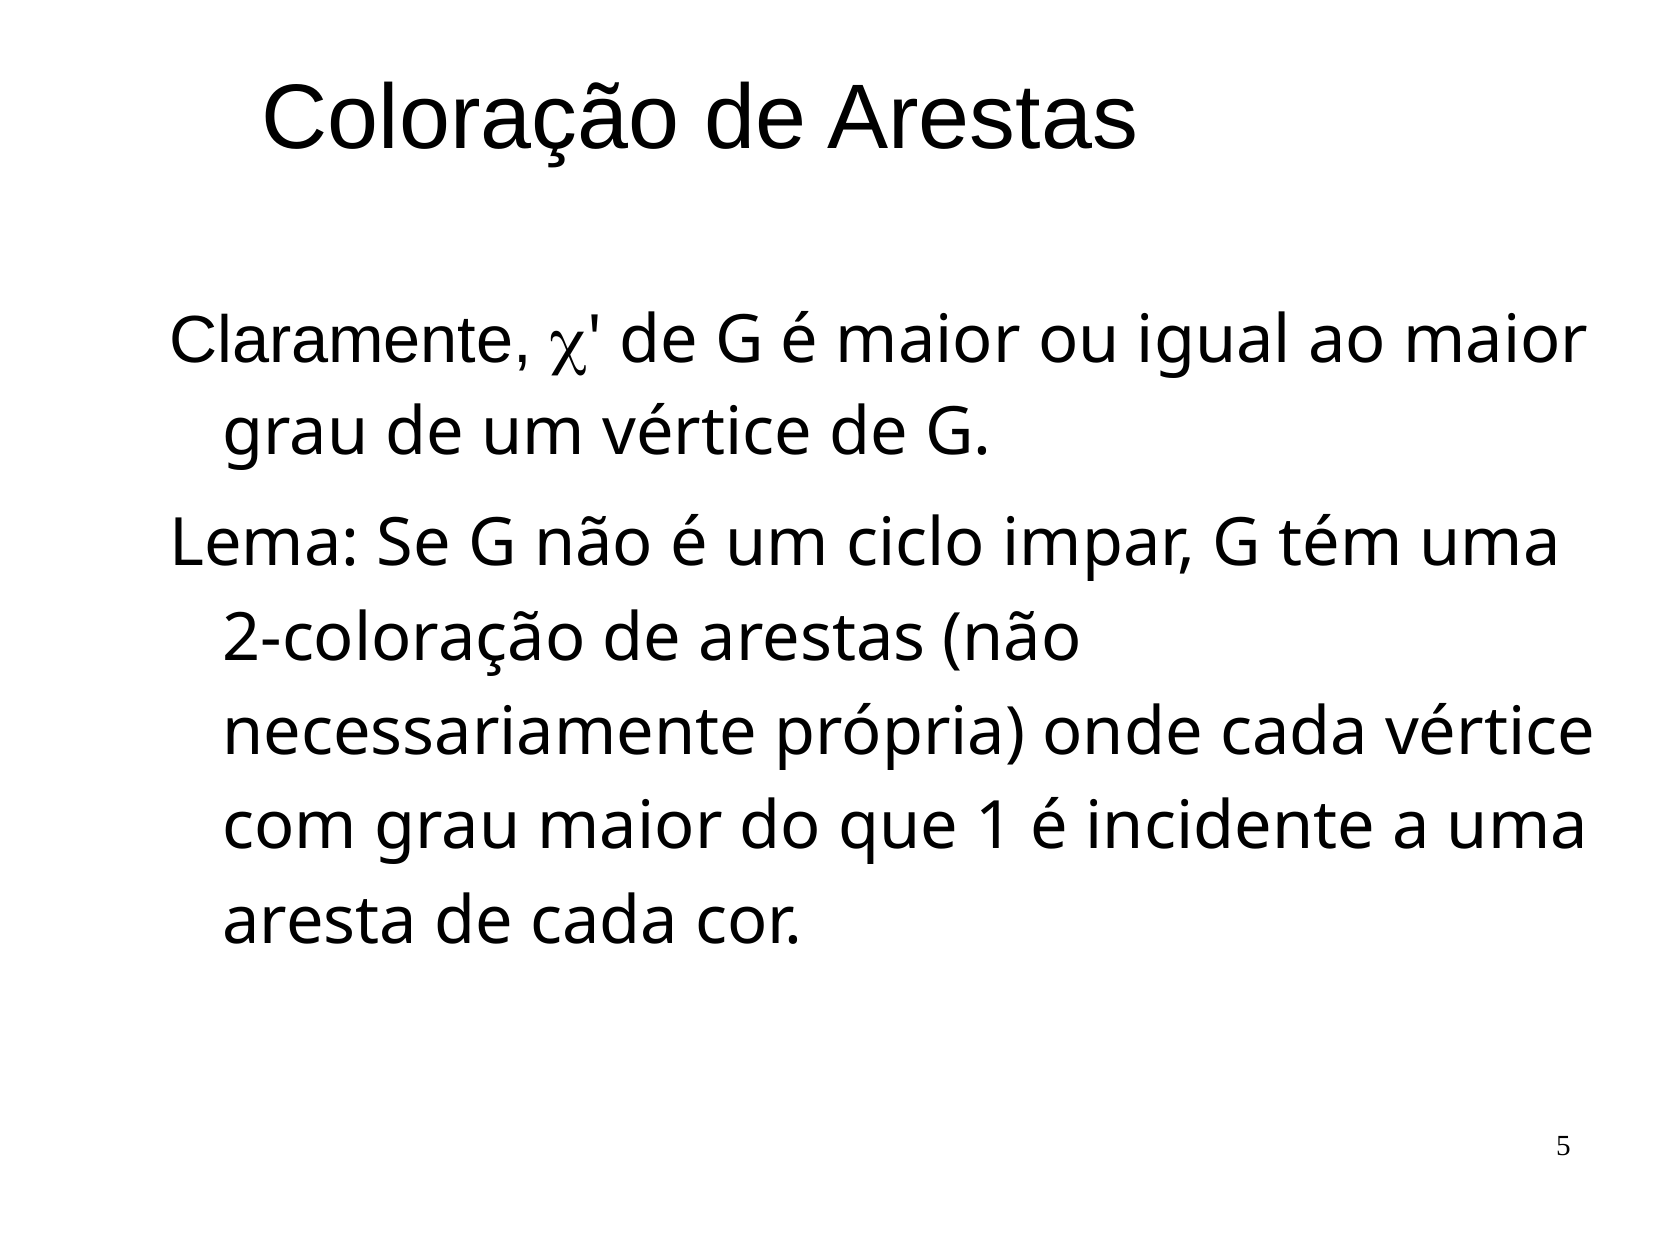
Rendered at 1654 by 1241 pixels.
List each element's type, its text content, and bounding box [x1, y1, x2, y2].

title Coloração de Arestas [261, 58, 1433, 173]
list Claramente, ' de G é maior ou igual ao maior grau de um vértice de G. Lema: Se G não é um ciclo impar, G tém uma 2-coloração de arestas (não necessariamente própria) onde cada vértice com grau maior do que 1 é incidente a uma aresta de cada cor. [151, 289, 1598, 1004]
